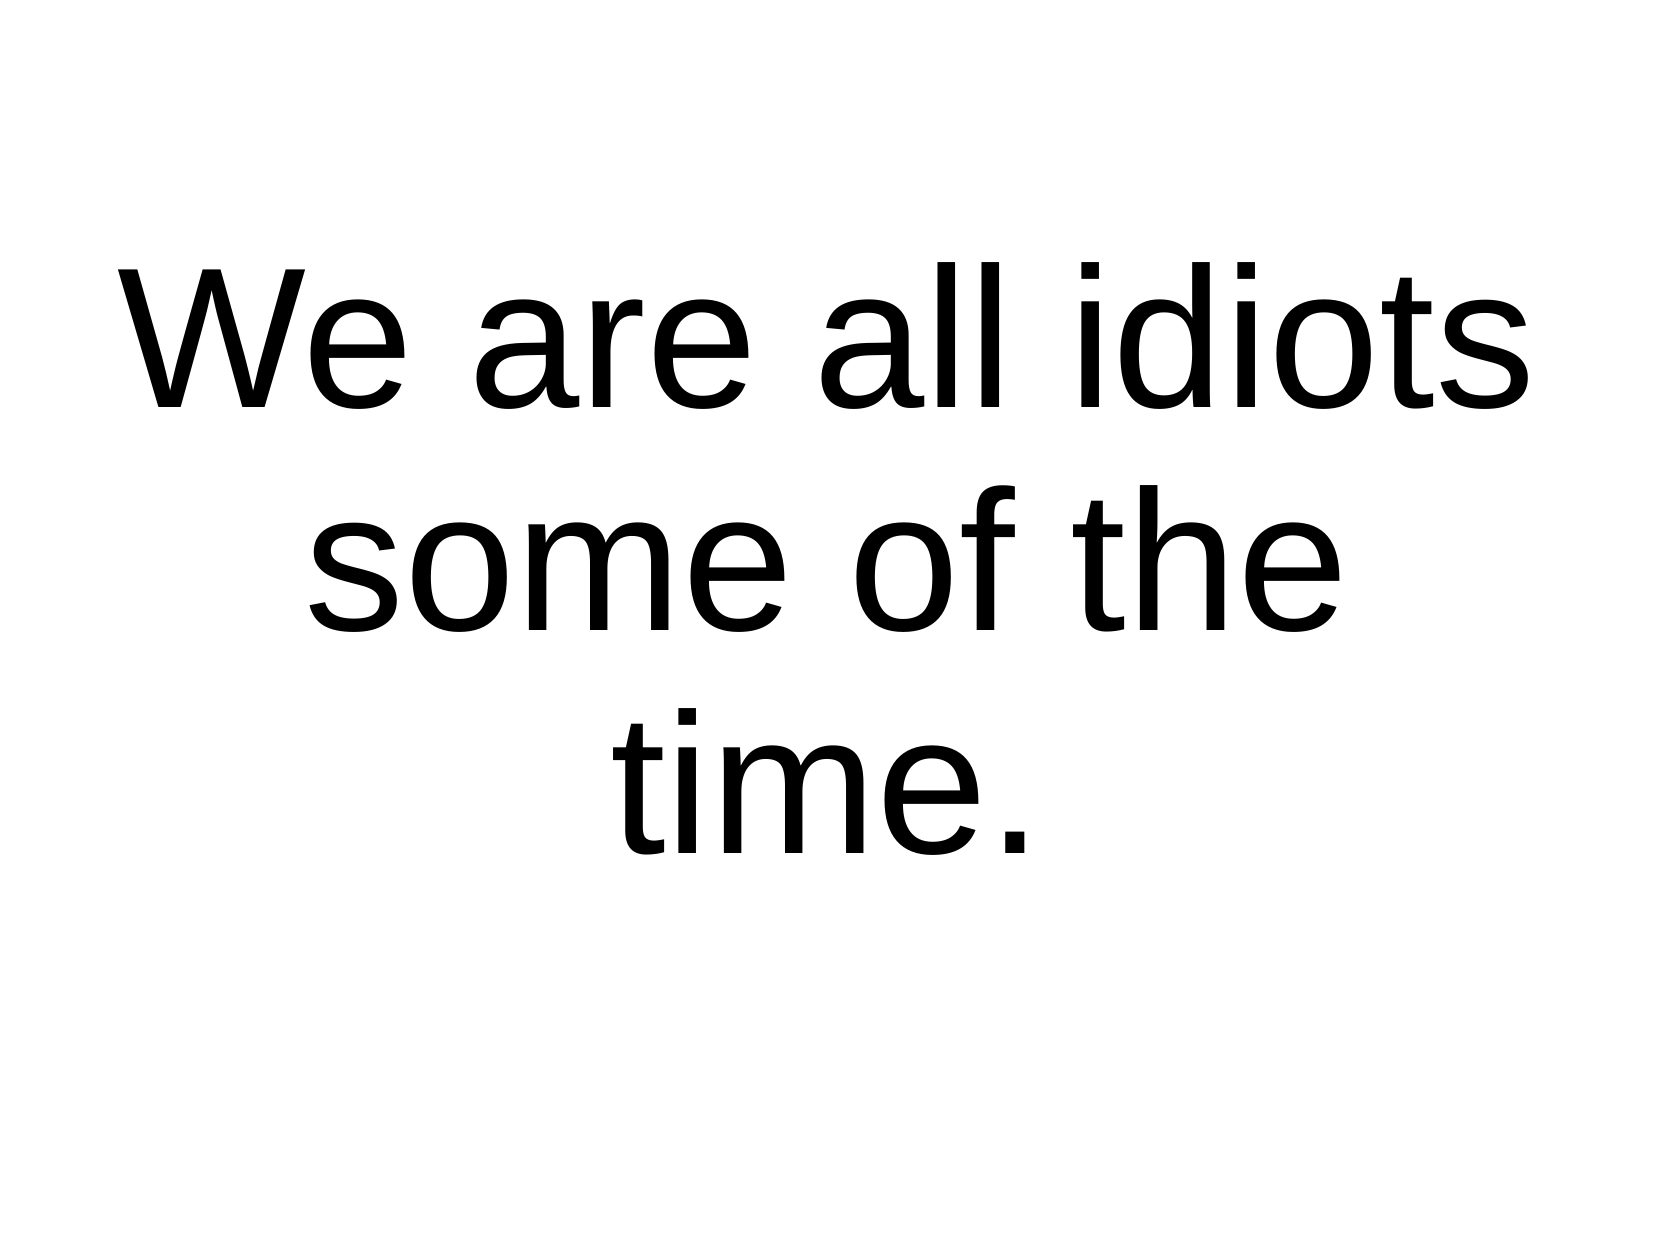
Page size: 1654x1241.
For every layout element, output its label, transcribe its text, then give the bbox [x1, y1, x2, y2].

subtitle We are all idiots some of the time. [82, 31, 1571, 1091]
